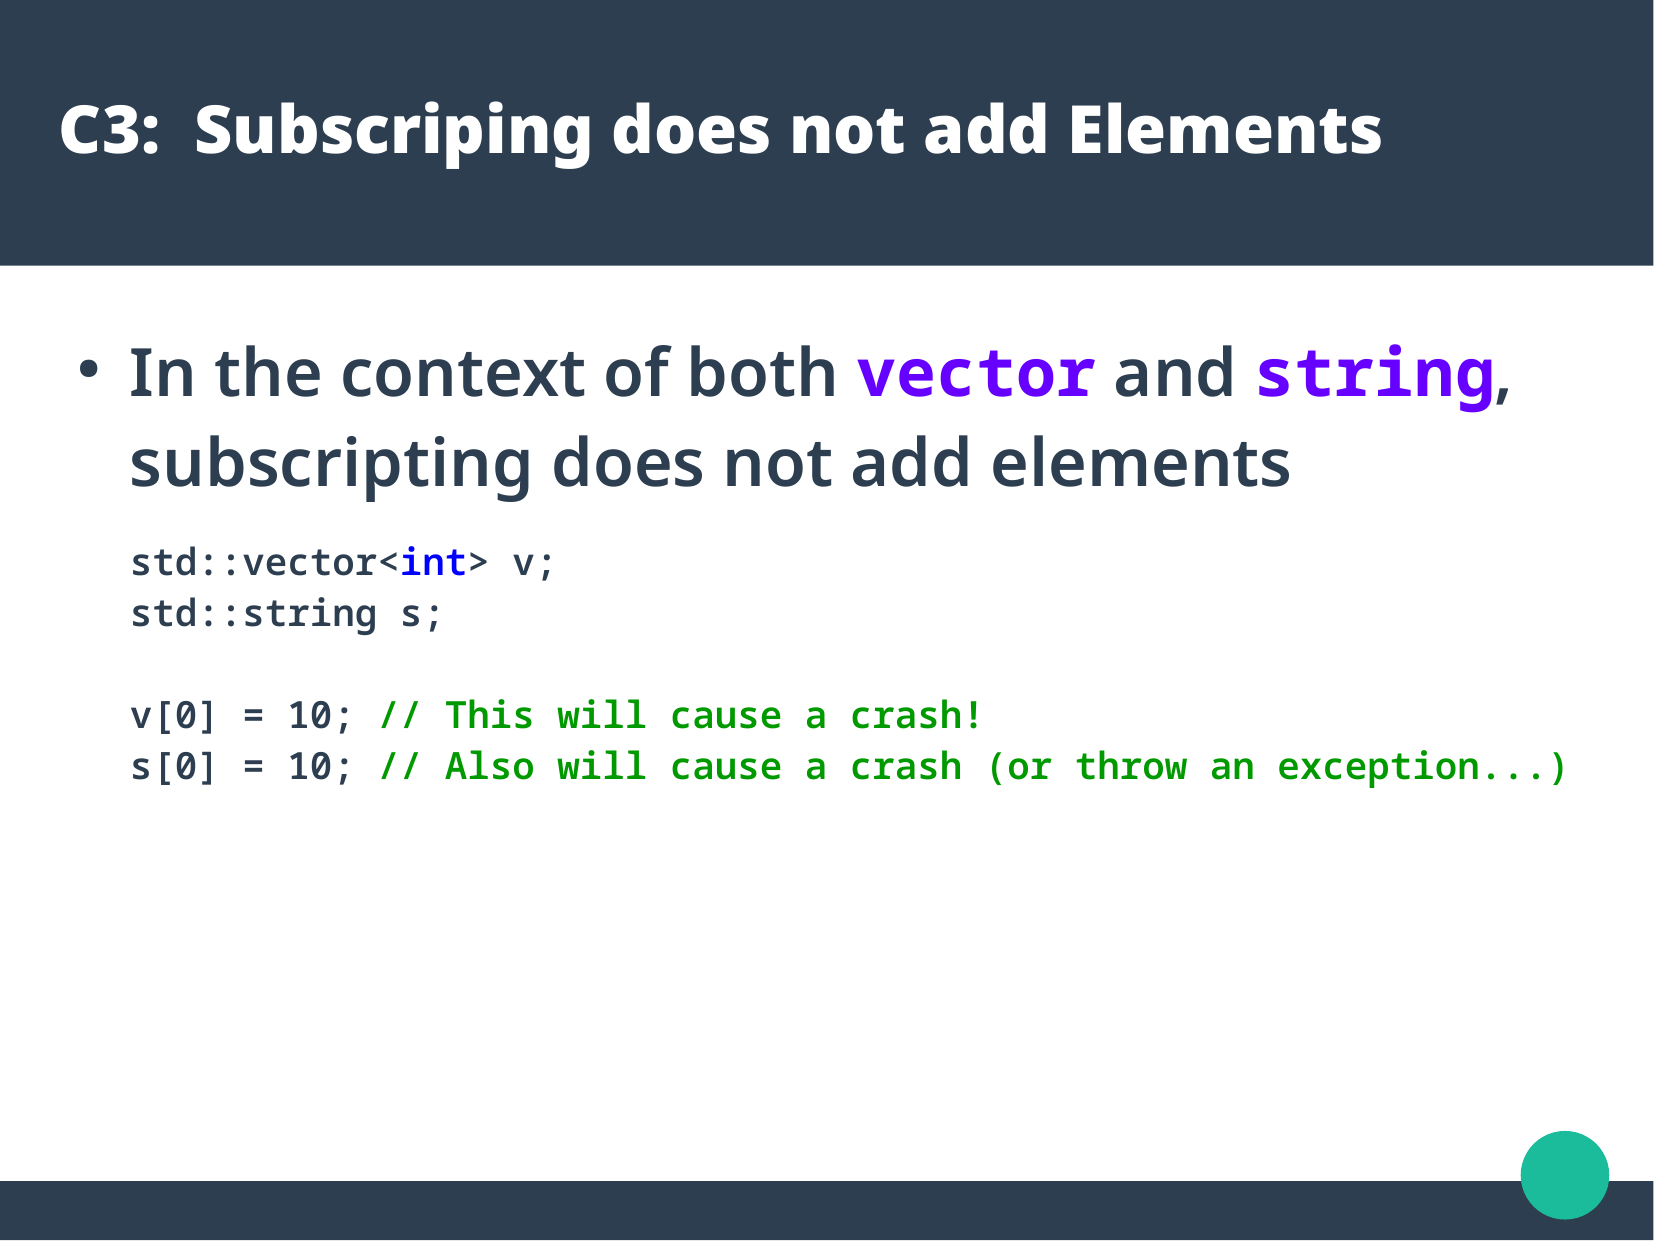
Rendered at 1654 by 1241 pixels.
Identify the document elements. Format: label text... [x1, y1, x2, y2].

list In the context of both vector and string, subscripting does not add elements std::vector<int> v; std::string s; v[0] = 10; // This will cause a crash! s[0] = 10; // Also will cause a crash (or throw an exception...) [59, 324, 1595, 1152]
title C3: Subscriping does not add Elements [59, 49, 1595, 207]
